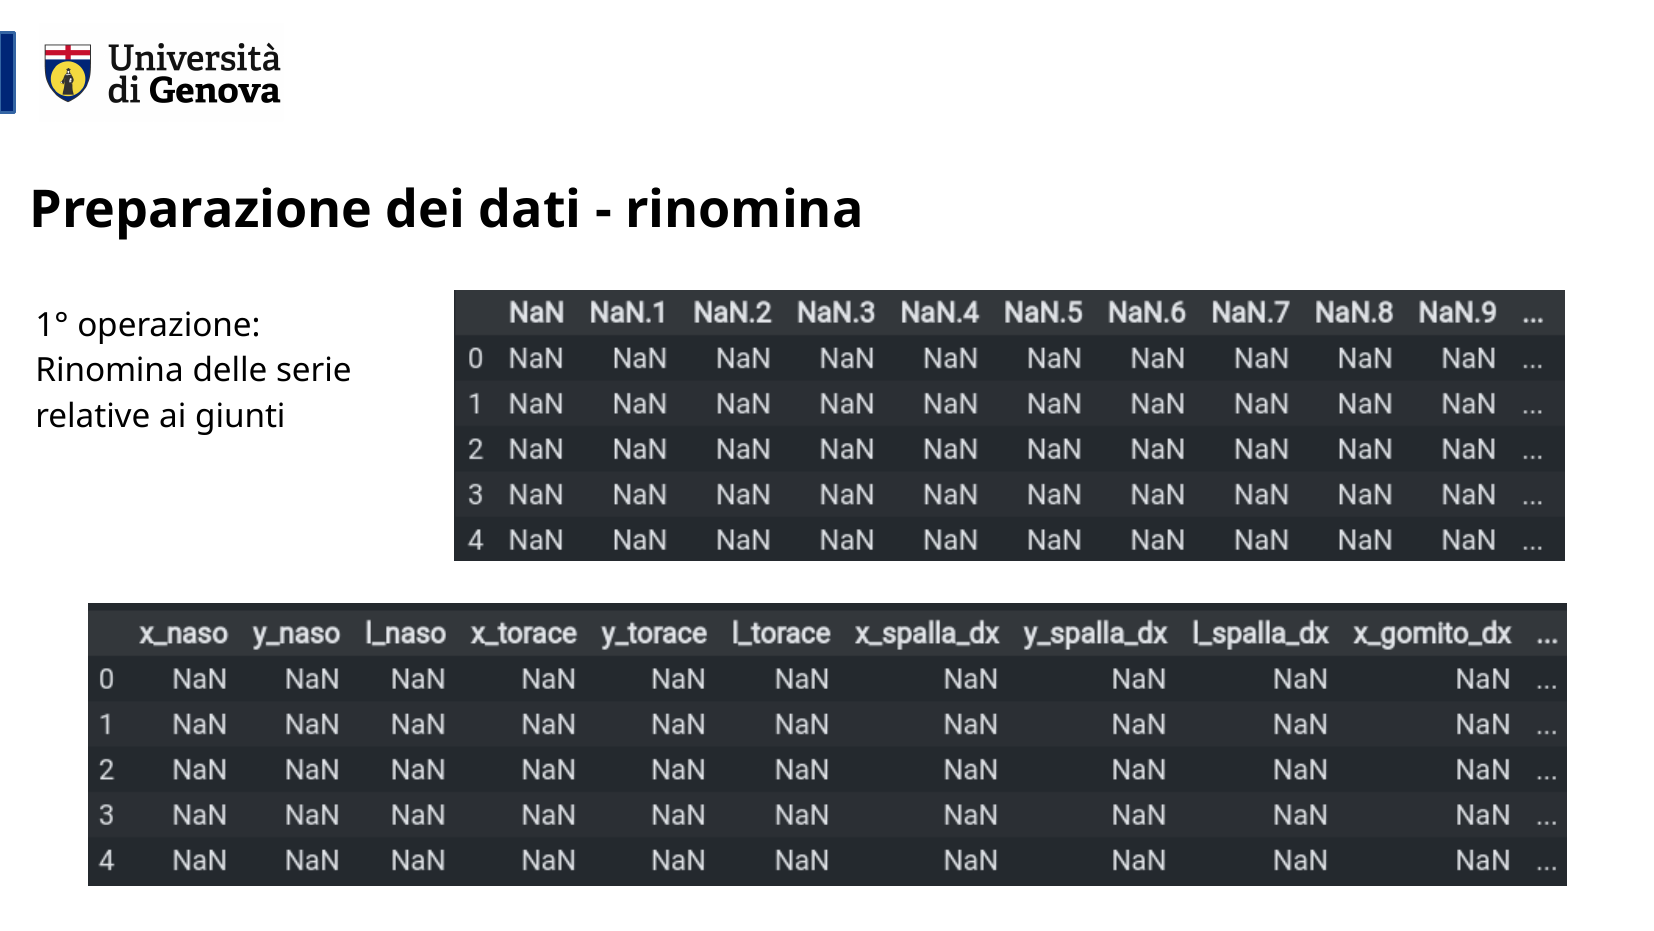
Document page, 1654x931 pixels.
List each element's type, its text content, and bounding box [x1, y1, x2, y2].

picture [88, 603, 1567, 886]
picture [454, 290, 1565, 562]
subtitle Preparazione dei dati - rinomina [29, 177, 1625, 239]
text_box 1° operazione: Rinomina delle serie relative ai giunti [29, 295, 443, 562]
picture [39, 23, 284, 122]
text_box [0, 32, 15, 113]
